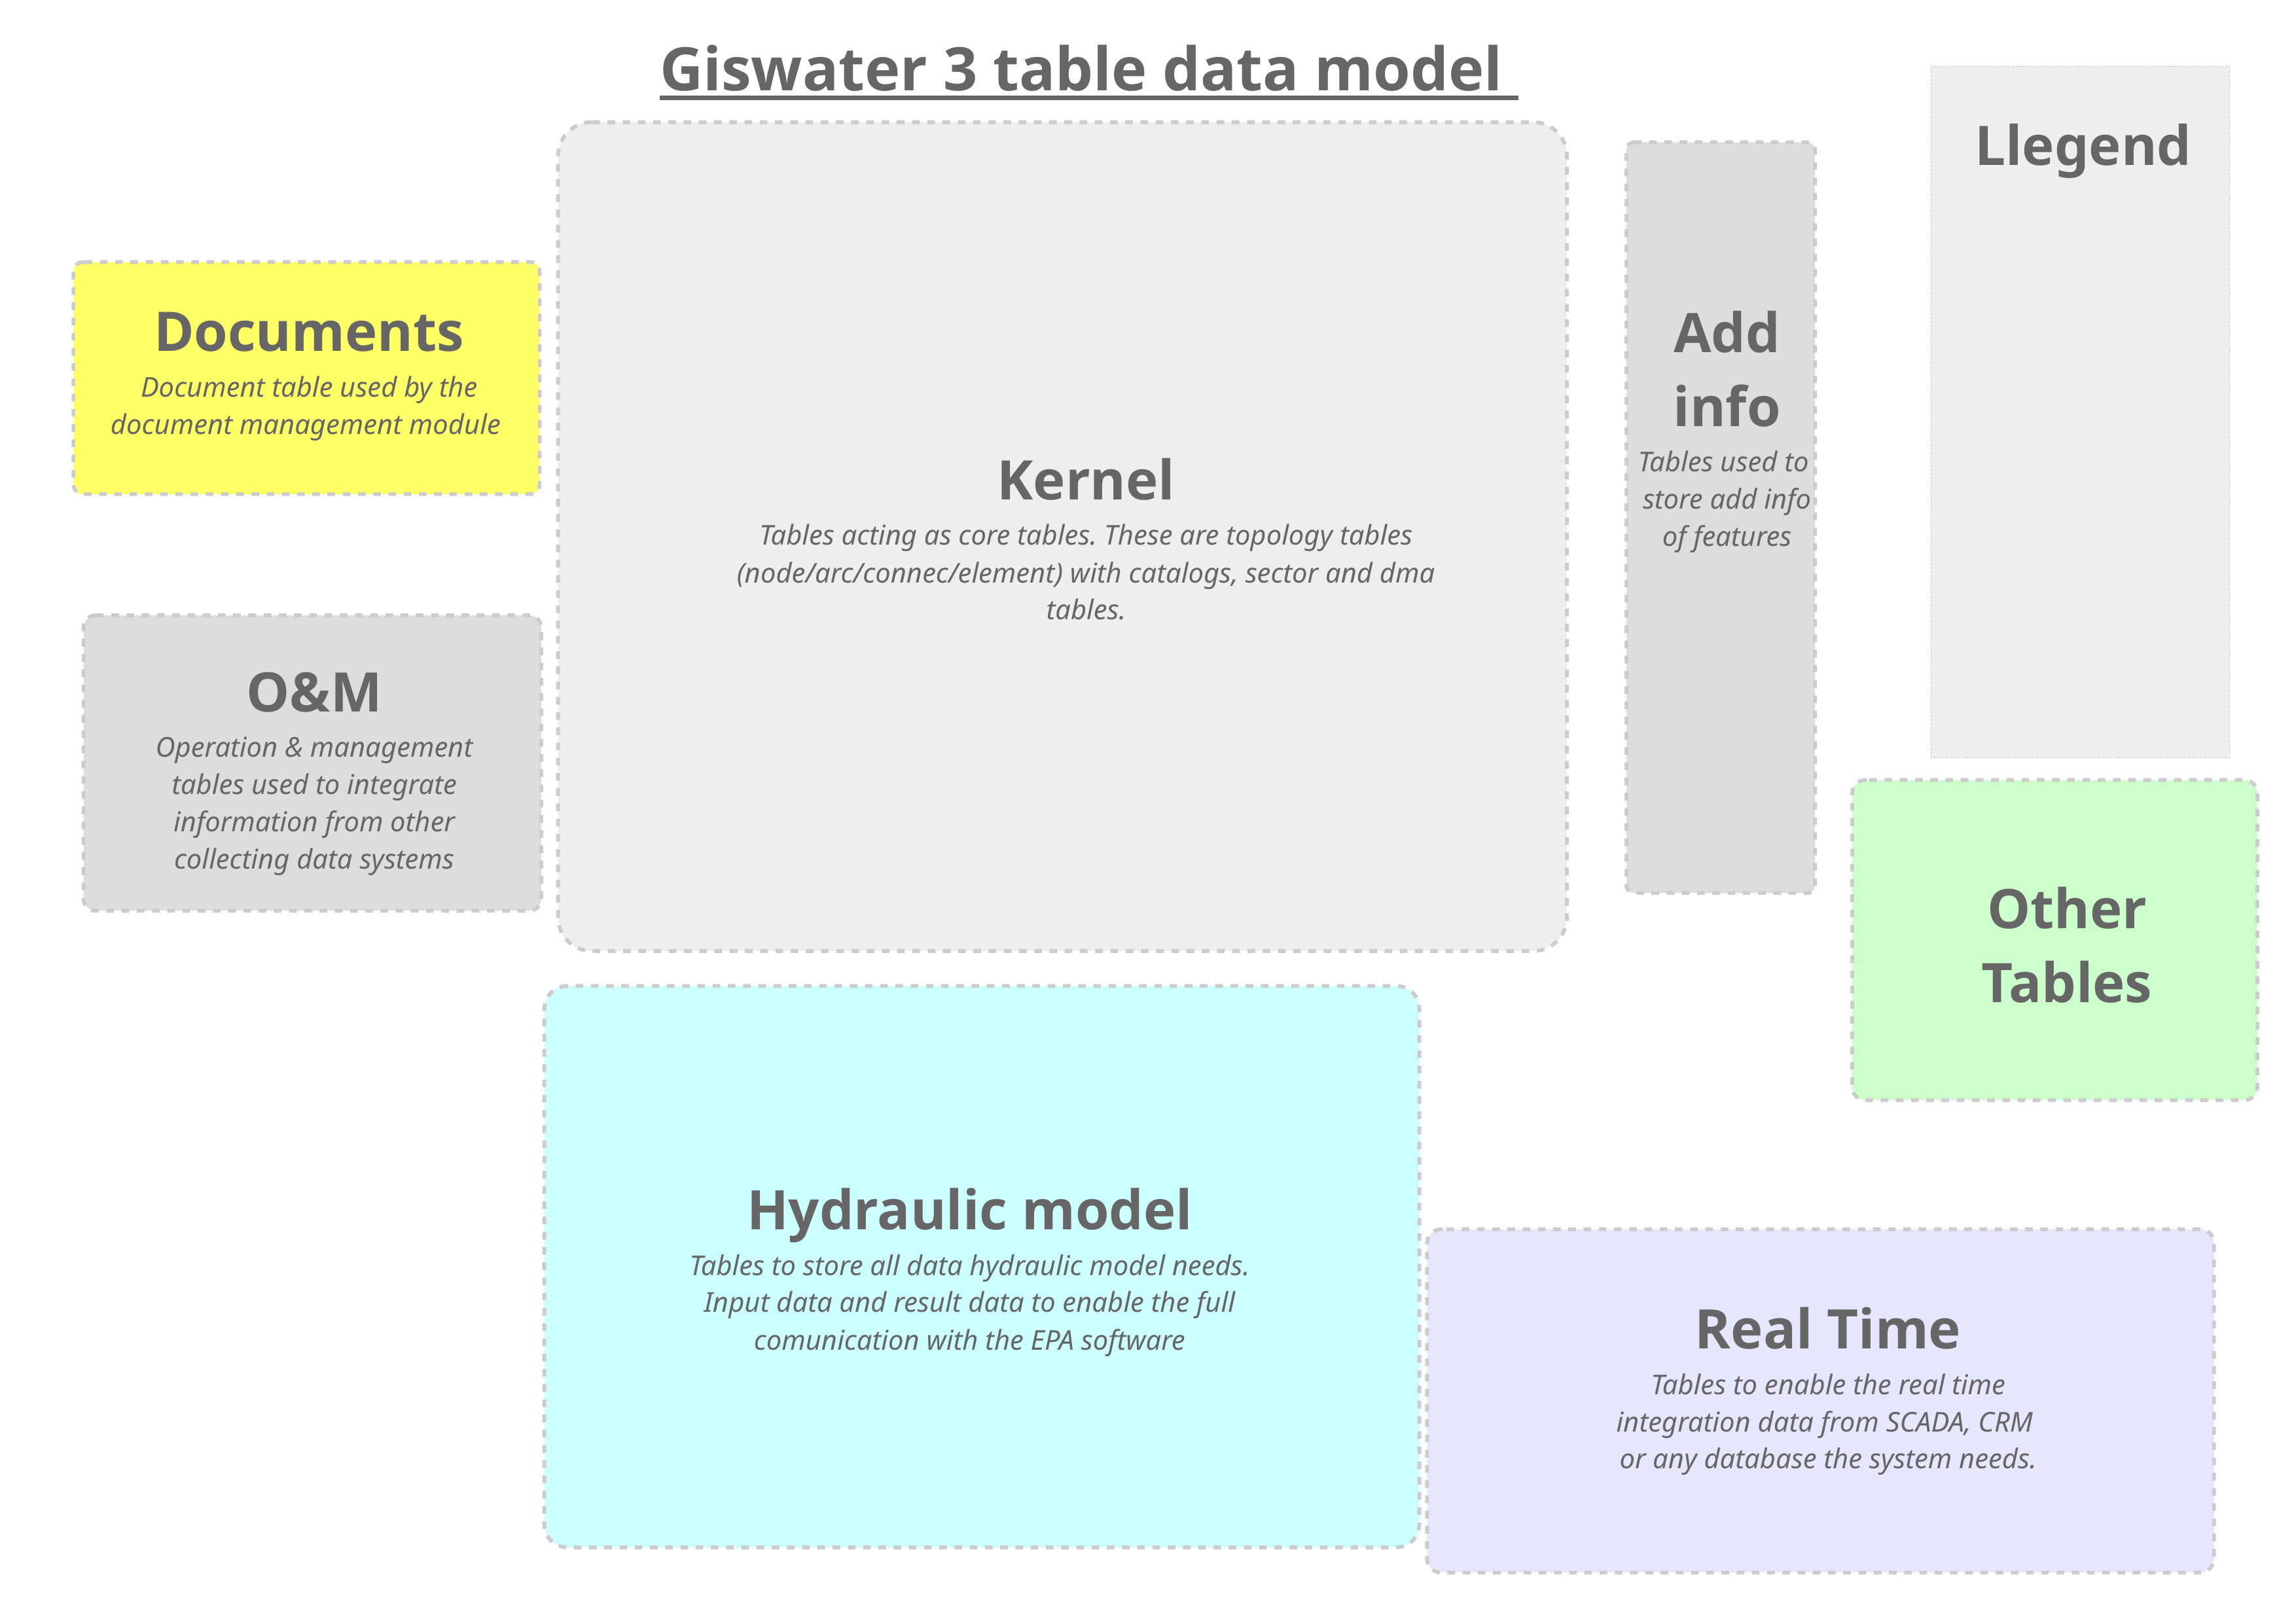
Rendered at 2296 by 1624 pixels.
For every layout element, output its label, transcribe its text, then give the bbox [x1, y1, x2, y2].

text_box Add info Tables used to store add info of features [1615, 289, 1839, 634]
text_box [1626, 634, 1816, 893]
text_box [544, 986, 1420, 1547]
text_box Documents Document table used by the document management module [75, 288, 543, 484]
text_box [73, 262, 540, 494]
text_box [1931, 66, 2230, 758]
text_box Llegend [1960, 101, 2208, 187]
text_box O&M Operation & management tables used to integrate information from other collecting data systems [116, 649, 513, 882]
text_box Other Tables [1947, 865, 2187, 1034]
text_box Kernel Tables acting as core tables. These are topology tables (node/arc/connec/element) with catalogs, sector and dma tables. [685, 437, 1487, 729]
text_box [1852, 780, 2257, 1100]
text_box Hydraulic model Tables to store all data hydraulic model needs. Input data and result data to enable the full comunication with the EPA software [679, 1166, 1261, 1399]
text_box Real Time Tables to enable the real time integration data from SCADA, CRM or any database the system needs. [1591, 1286, 2065, 1556]
text_box [1427, 1229, 2214, 1573]
text_box [558, 144, 1568, 951]
text_box [83, 615, 541, 911]
text_box [1626, 144, 1816, 289]
text_box Giswater 3 table data model [140, 22, 2038, 144]
